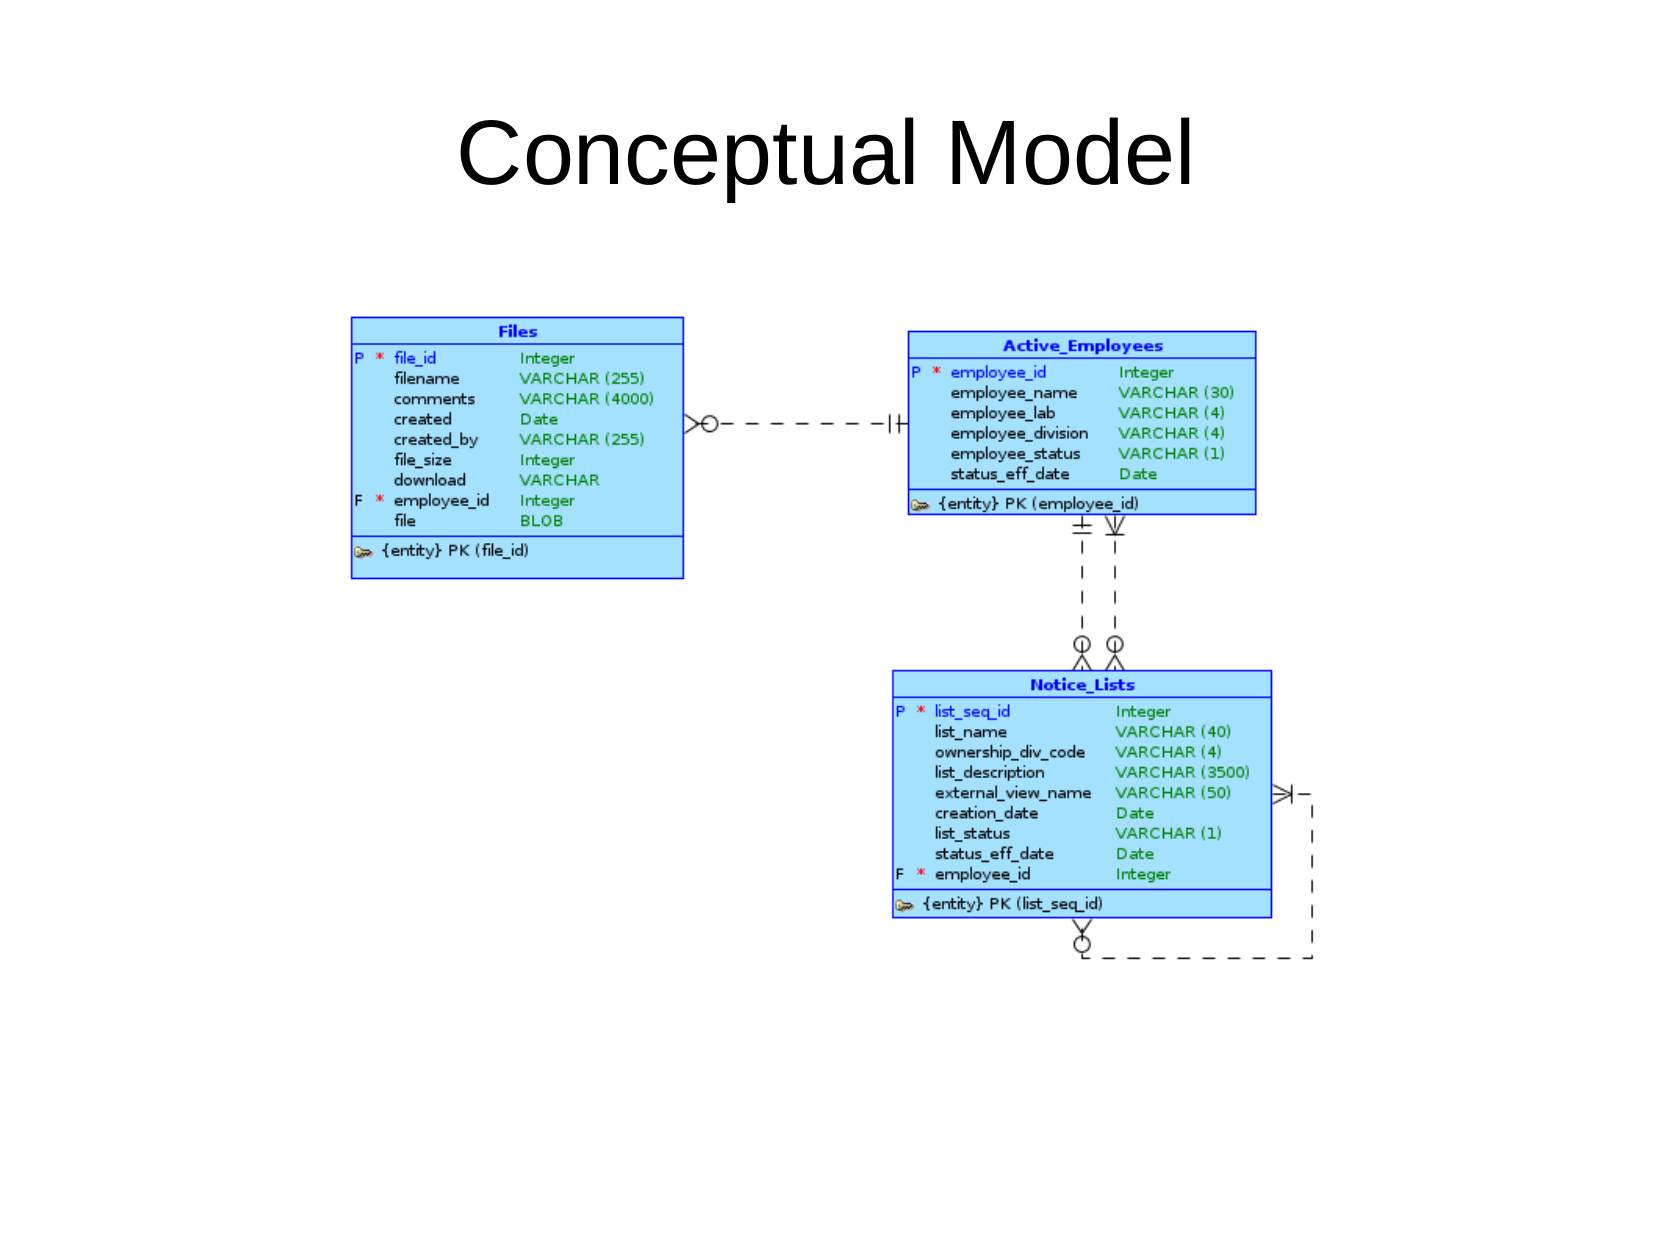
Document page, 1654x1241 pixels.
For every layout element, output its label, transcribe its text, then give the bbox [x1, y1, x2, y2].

title Conceptual Model [82, 49, 1571, 257]
picture [298, 281, 1321, 1051]
